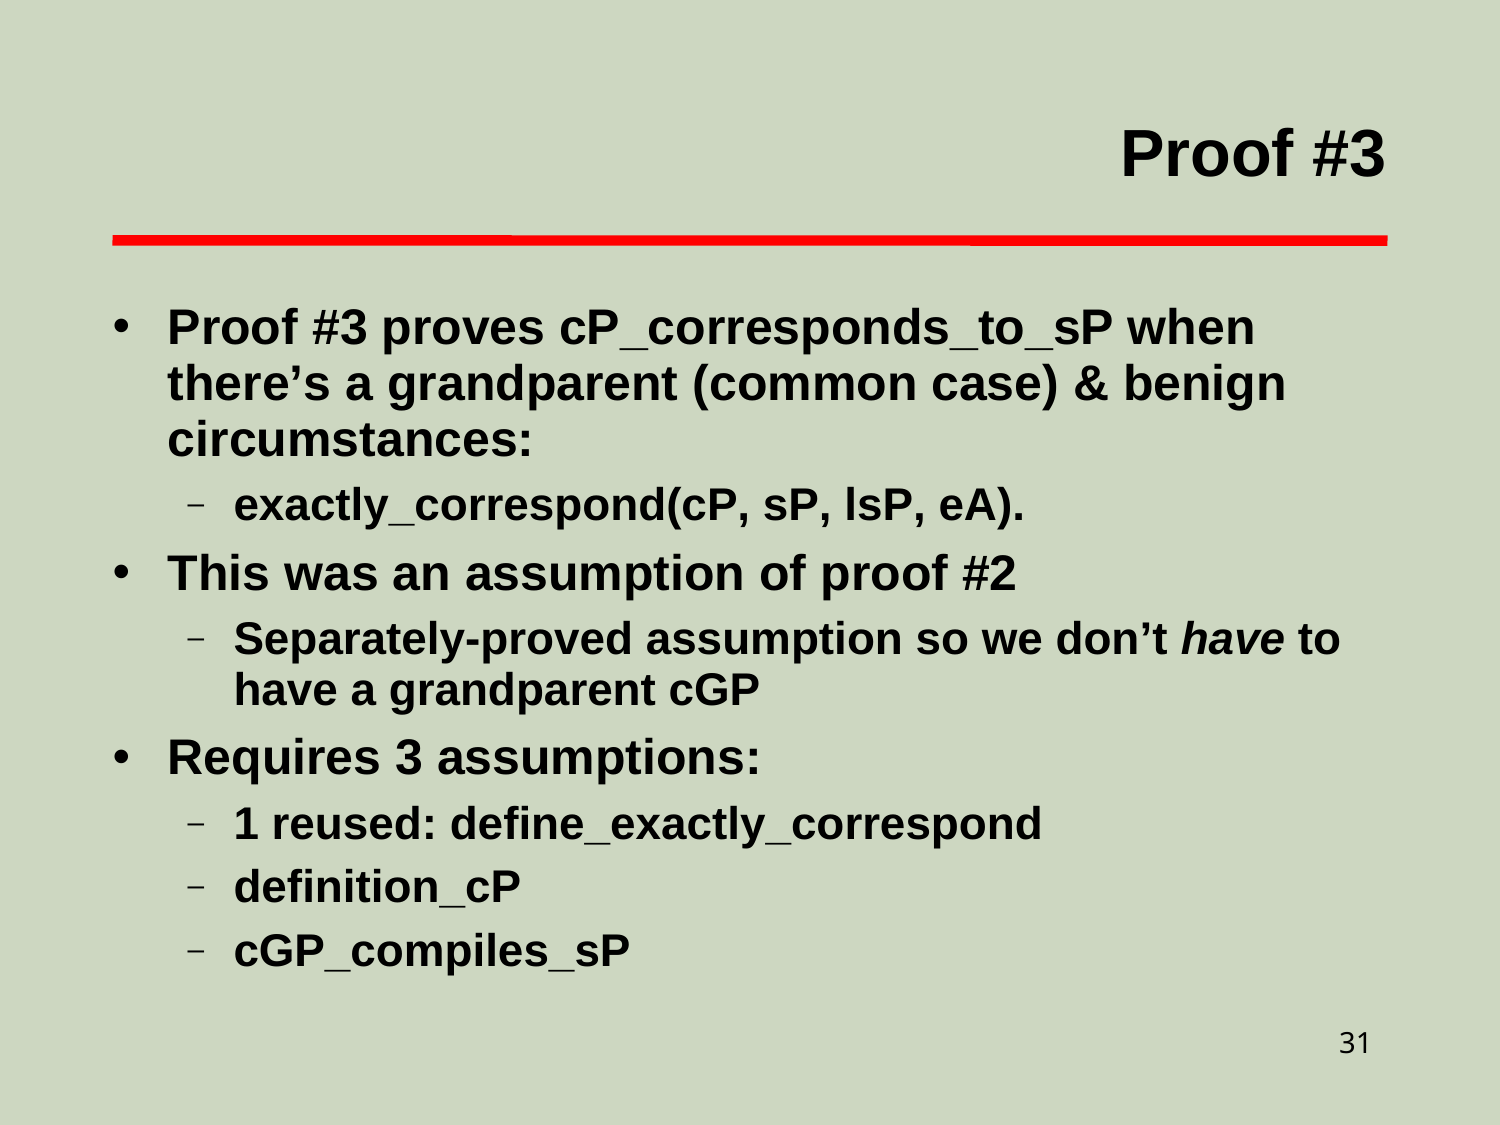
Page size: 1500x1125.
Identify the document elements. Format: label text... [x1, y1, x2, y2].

list Proof #3 proves cP_corresponds_to_sP when there’s a grandparent (common case) & benign circumstances: exactly_correspond(cP, sP, lsP, eA). This was an assumption of proof #2 Separately-proved assumption so we don’t have to have a grandparent cGP Requires 3 assumptions: 1 reused: define_exactly_correspond definition_cP cGP_compiles_sP [112, 299, 1387, 1099]
title Proof #3 [124, 93, 1387, 216]
